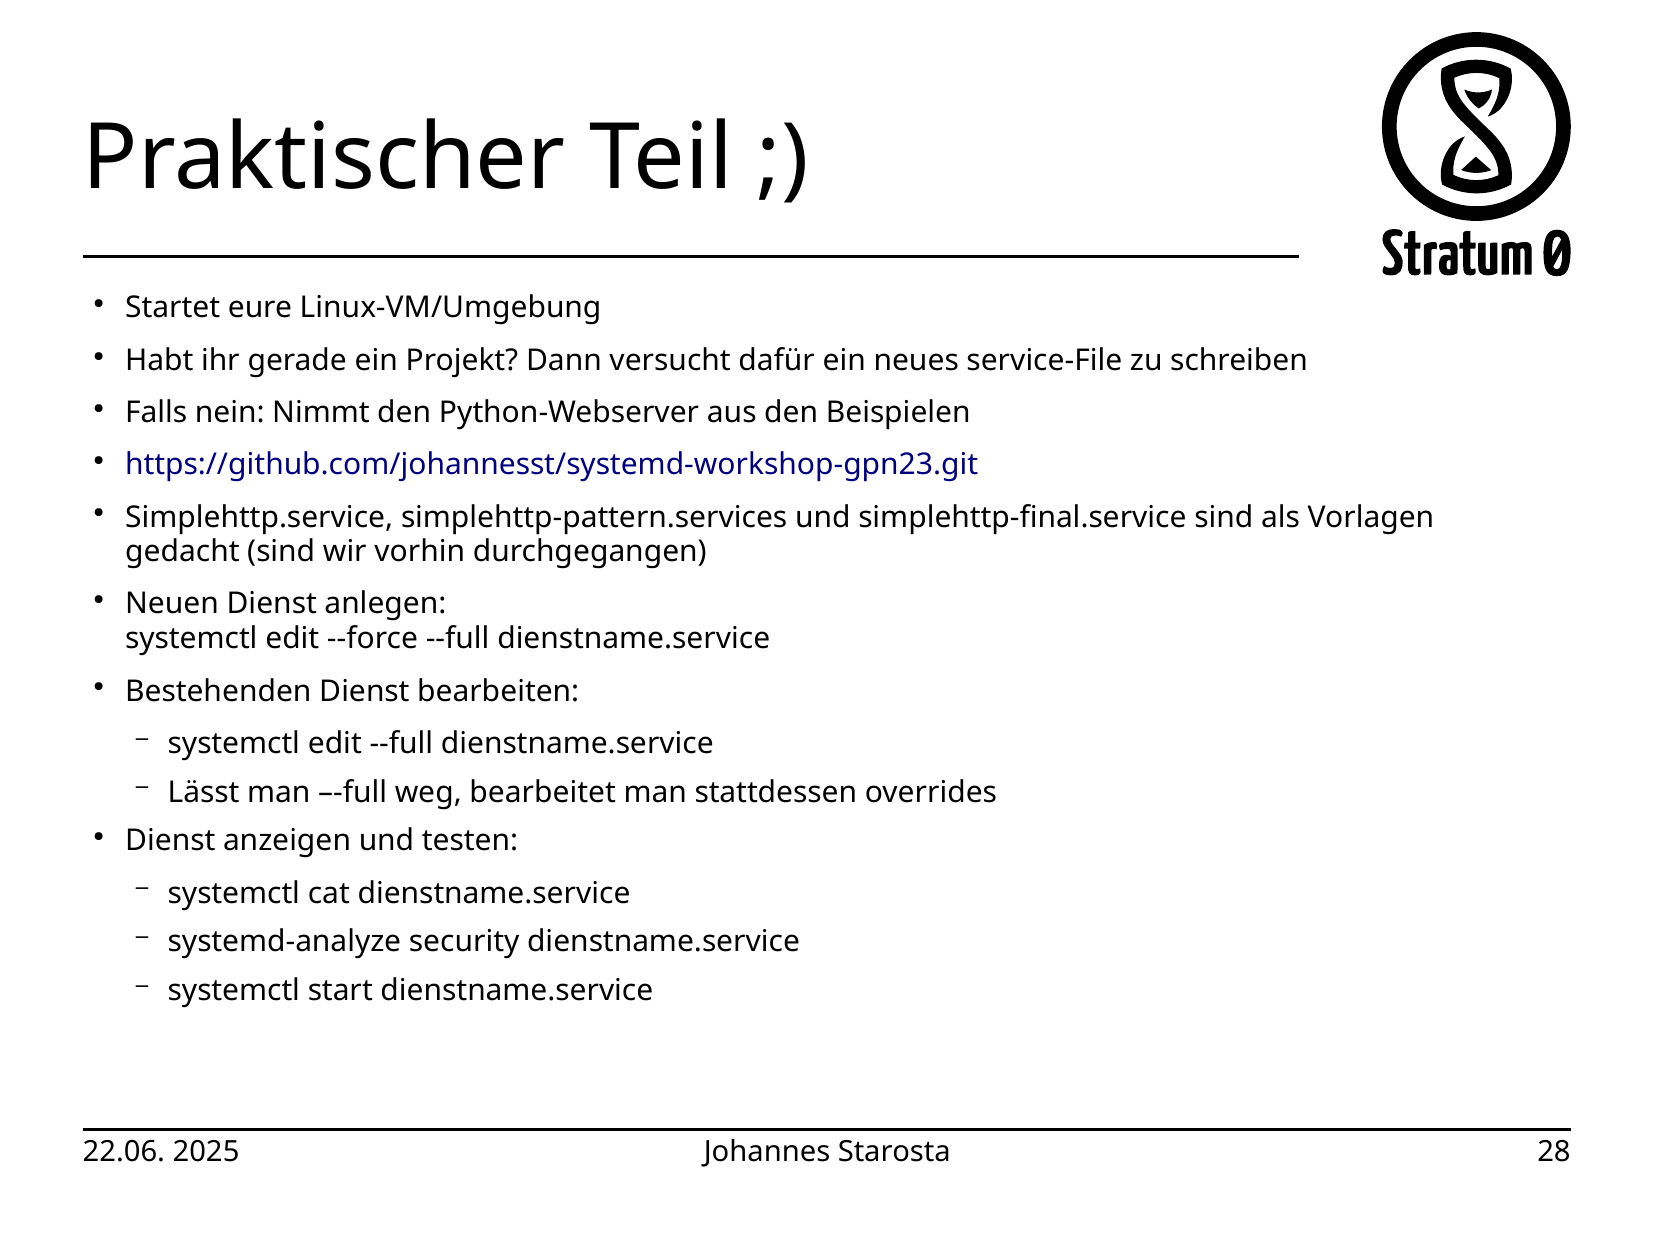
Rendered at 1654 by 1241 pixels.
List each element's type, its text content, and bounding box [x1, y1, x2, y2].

title Praktischer Teil ;) [82, 49, 1300, 257]
list Startet eure Linux-VM/Umgebung Habt ihr gerade ein Projekt? Dann versucht dafür ein neues service-File zu schreiben Falls nein: Nimmt den Python-Webserver aus den Beispielen https://github.com/johannesst/systemd-workshop-gpn23.git Simplehttp.service, simplehttp-pattern.services und simplehttp-final.service sind als Vorlagen gedacht (sind wir vorhin durchgegangen) Neuen Dienst anlegen: systemctl edit --force --full dienstname.service Bestehenden Dienst bearbeiten: systemctl edit --full dienstname.service Lässt man –-full weg, bearbeitet man stattdessen overrides Dienst anzeigen und testen: systemctl cat dienstname.service systemd-analyze security dienstname.service systemctl start dienstname.service [82, 290, 1538, 1010]
